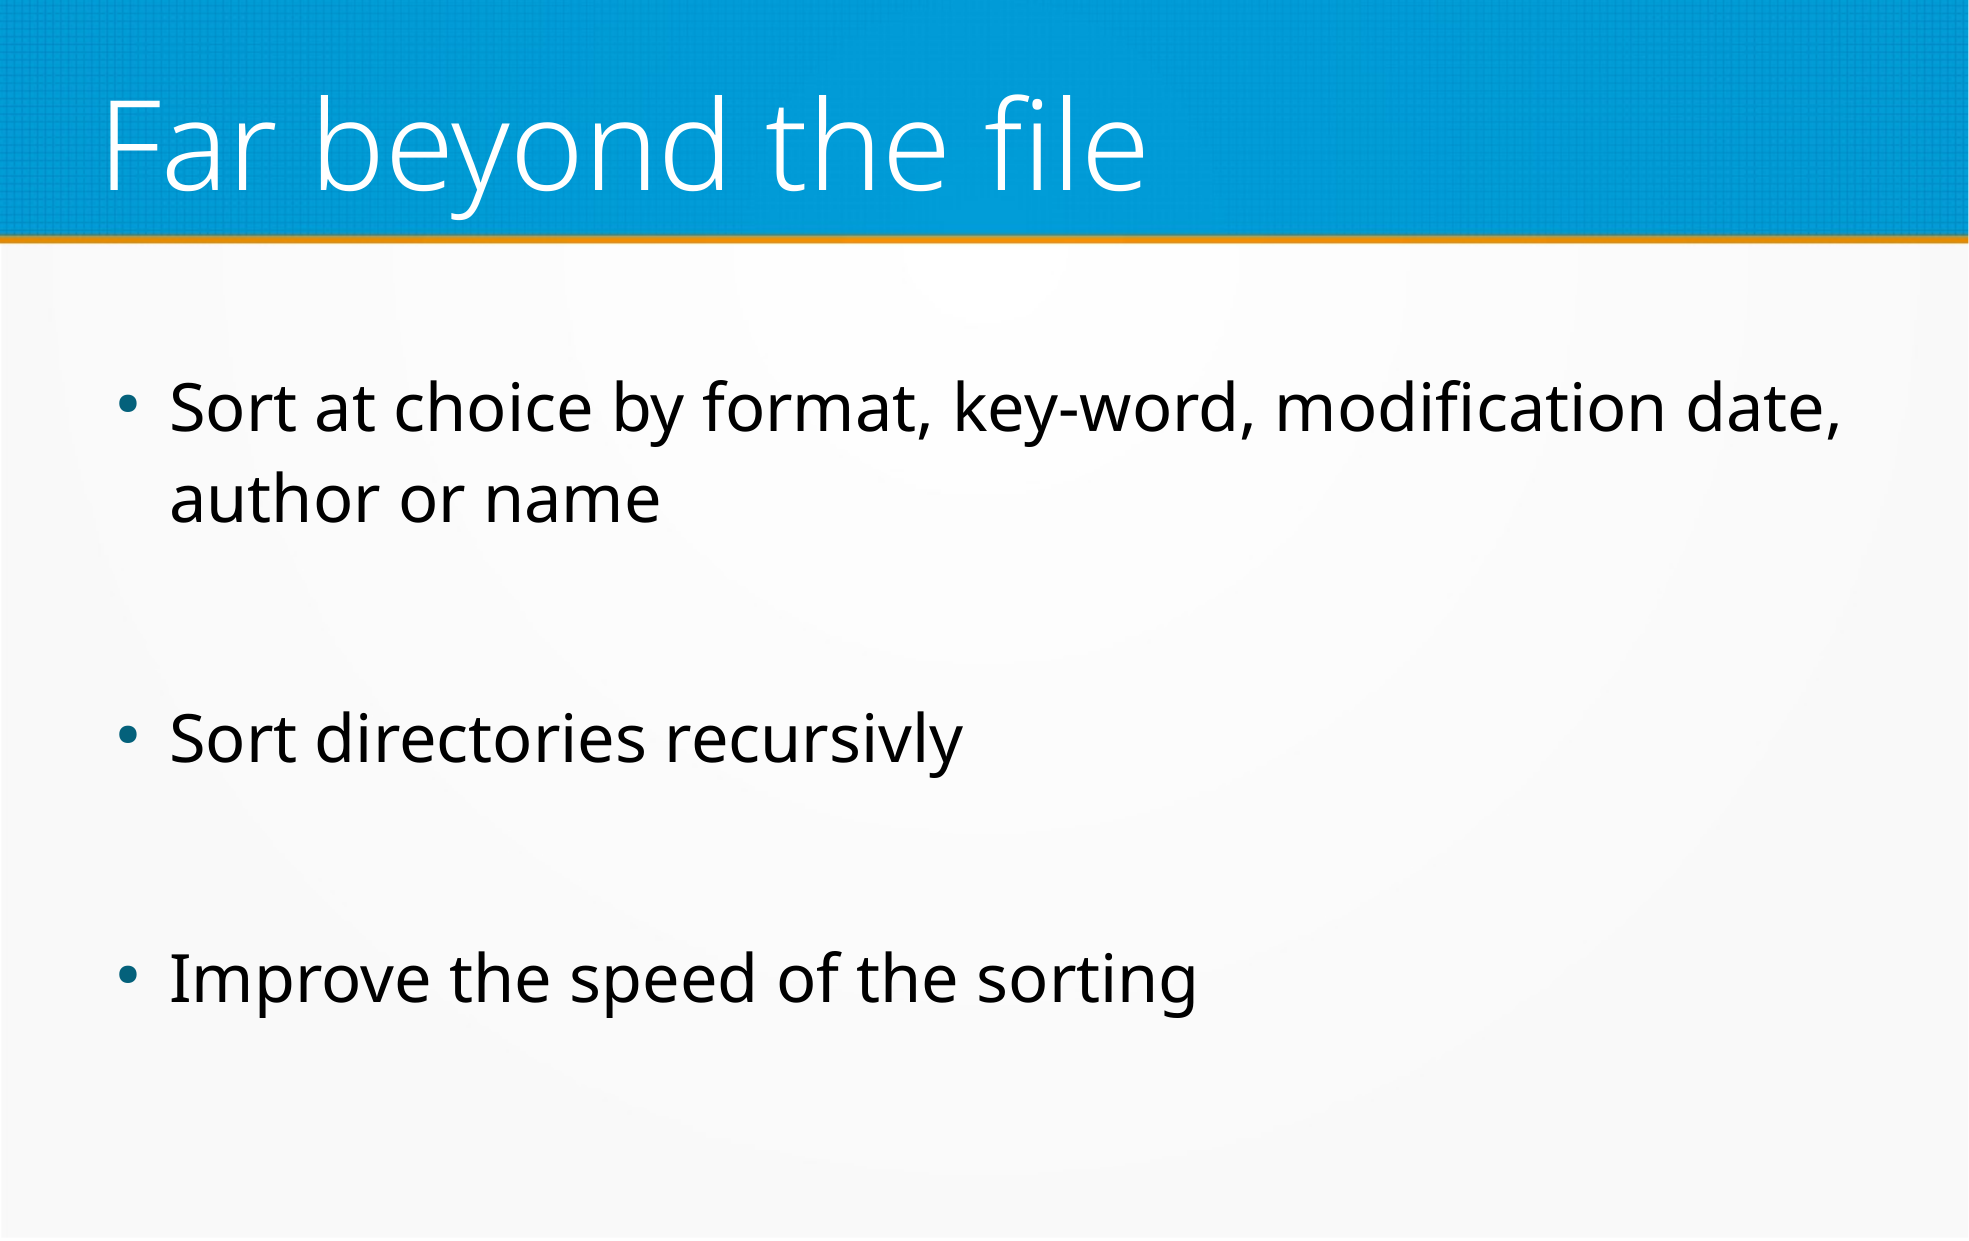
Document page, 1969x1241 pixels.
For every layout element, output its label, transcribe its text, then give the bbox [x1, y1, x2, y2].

list Sort at choice by format, key-word, modification date, author or name Sort directories recursivly Improve the speed of the sorting [98, 360, 1861, 1126]
title Far beyond the file [98, 19, 1870, 227]
picture [0, 233, 1969, 1241]
